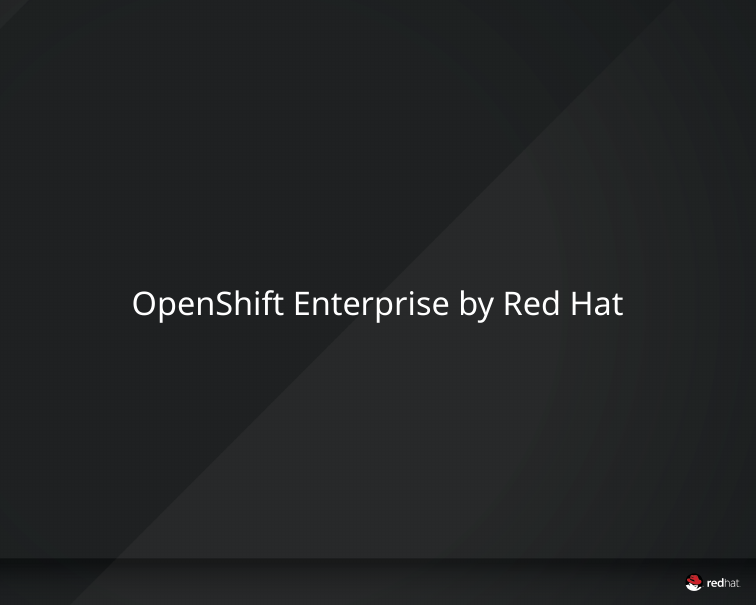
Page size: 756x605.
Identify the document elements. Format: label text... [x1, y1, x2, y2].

subtitle OpenShift Enterprise by Red Hat [0, 0, 756, 605]
